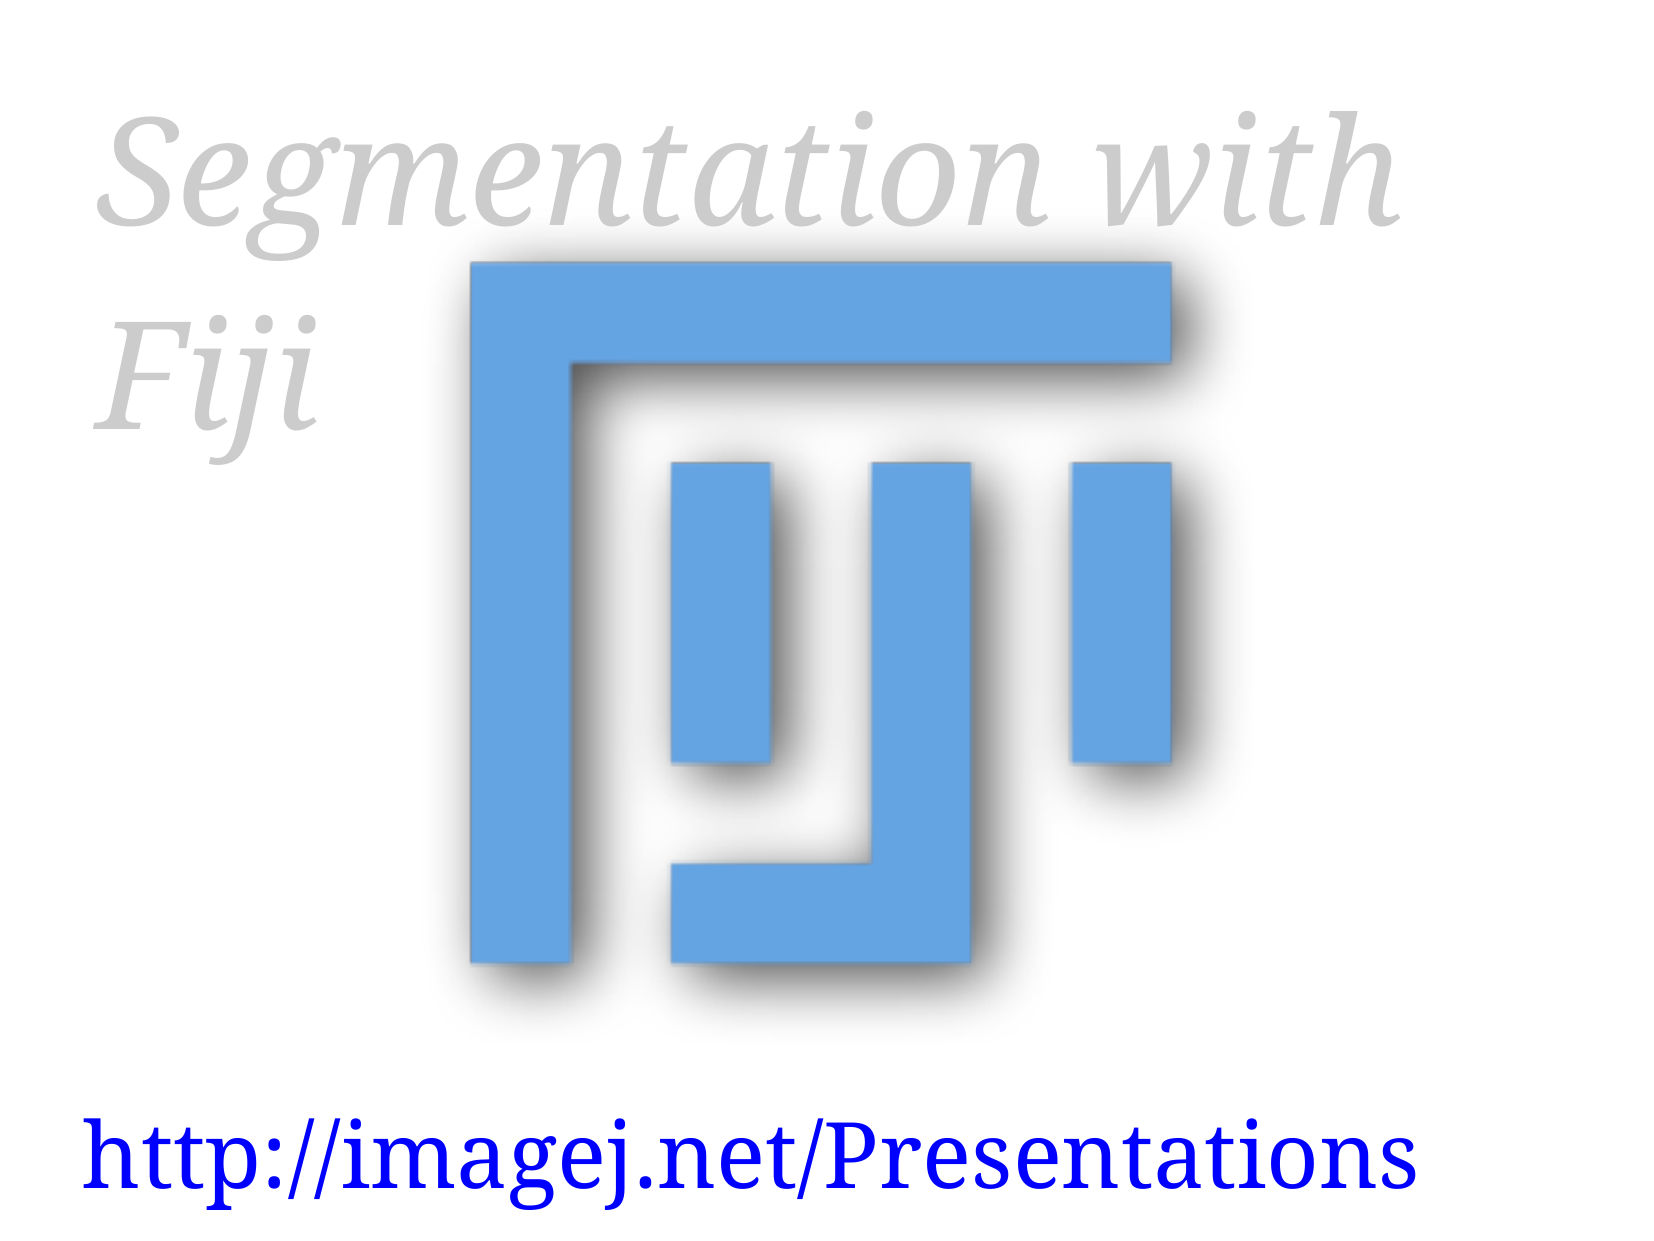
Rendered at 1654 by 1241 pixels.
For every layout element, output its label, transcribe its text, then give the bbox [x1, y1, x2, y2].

text_box http://imagej.net/Presentations [51, 1083, 1627, 1200]
text_box Segmentation with Fiji [81, 57, 1654, 239]
picture [370, 239, 1271, 1081]
